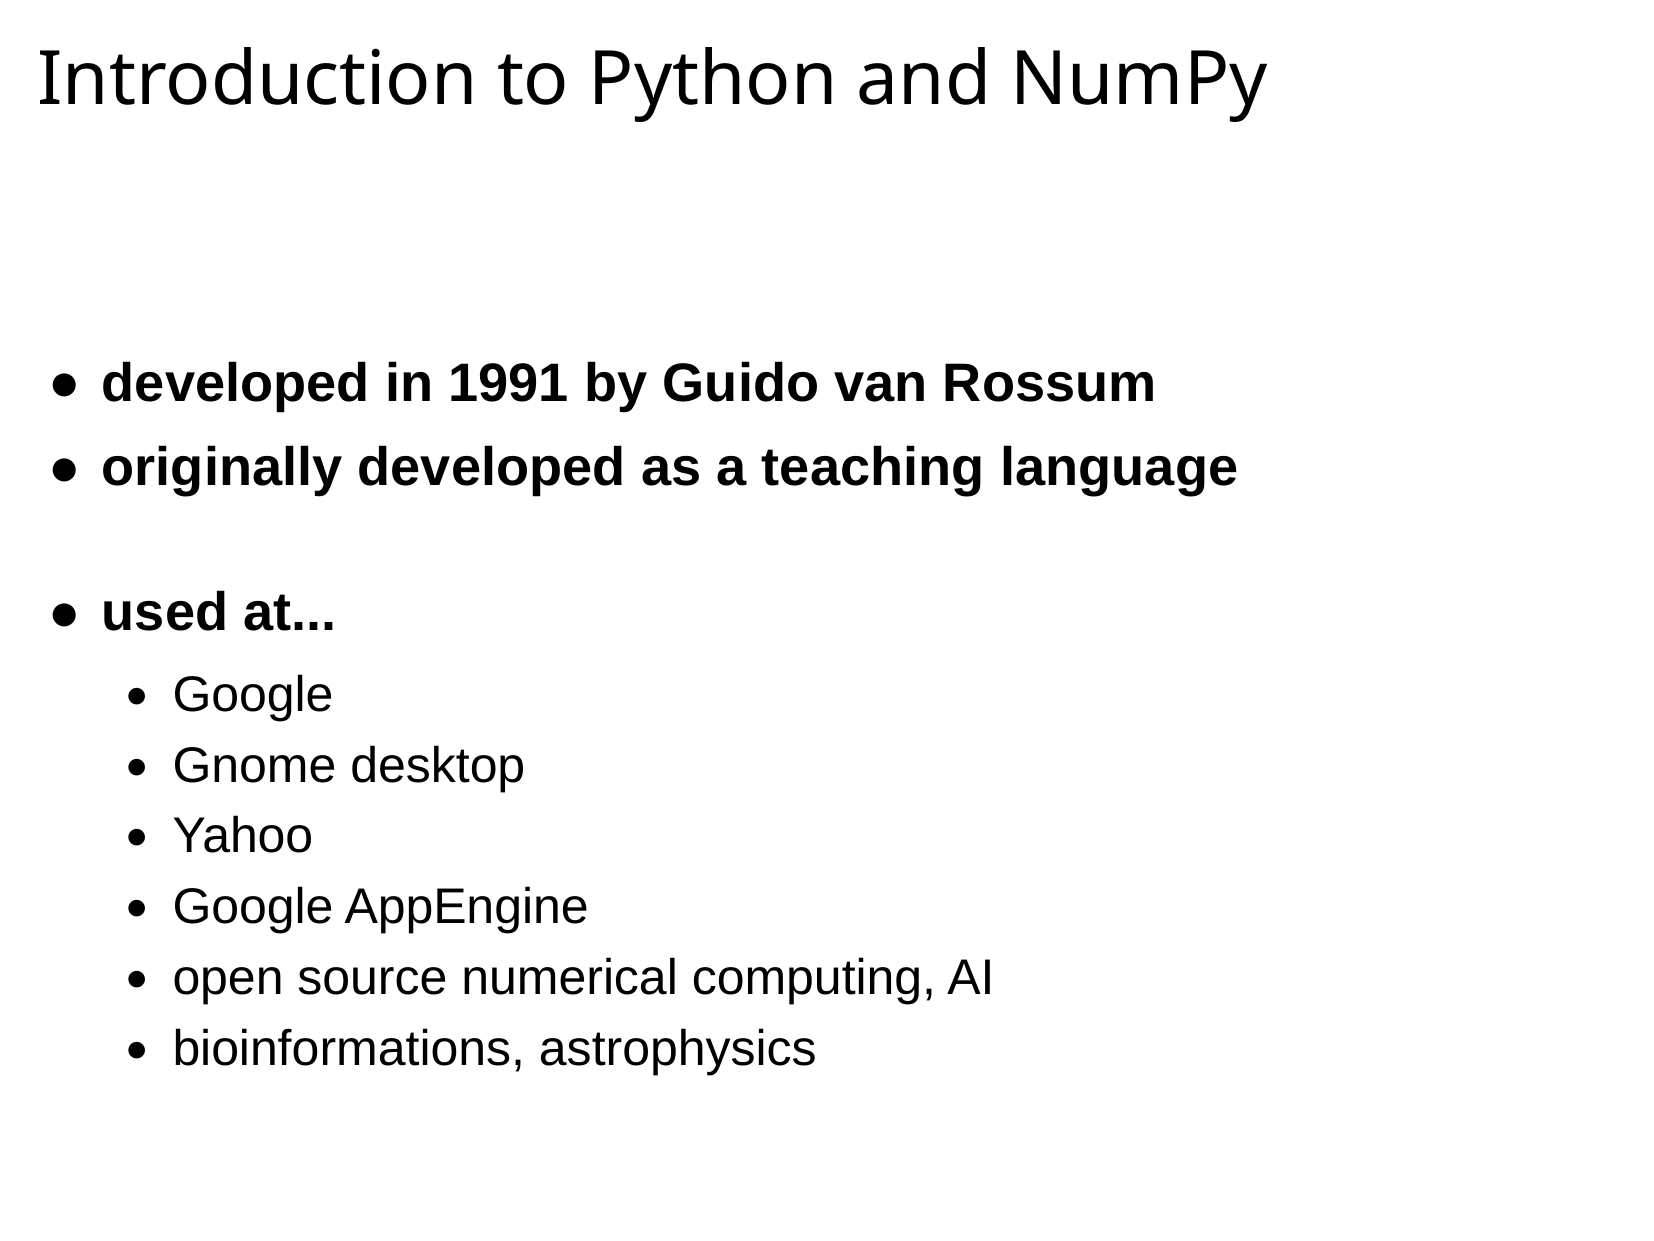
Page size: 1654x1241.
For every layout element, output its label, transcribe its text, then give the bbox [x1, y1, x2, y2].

list developed in 1991 by Guido van Rossum originally developed as a teaching language used at... Google Gnome desktop Yahoo Google AppEngine open source numerical computing, AI bioinformations, astrophysics [30, 194, 1654, 1233]
title Introduction to Python and NumPy [37, 0, 1613, 151]
